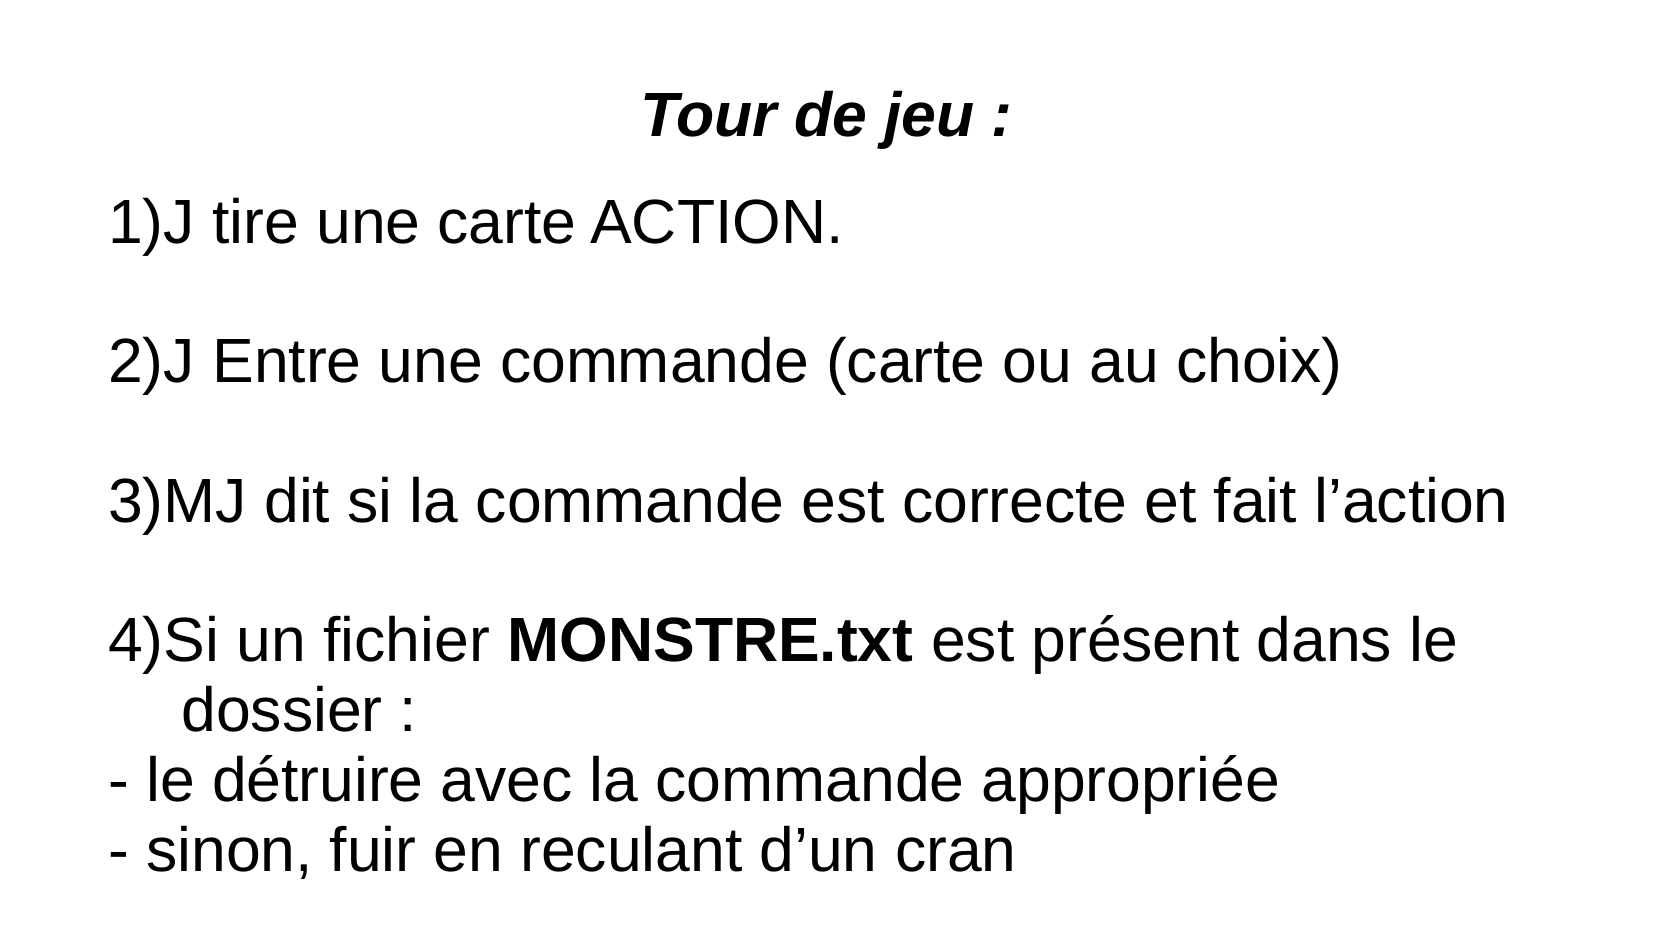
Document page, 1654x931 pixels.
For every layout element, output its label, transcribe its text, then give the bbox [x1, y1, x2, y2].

title Tour de jeu : [82, 37, 1571, 193]
subtitle J tire une carte ACTION. J Entre une commande (carte ou au choix) MJ dit si la commande est correcte et fait l’action Si un fichier MONSTRE.txt est présent dans le dossier : - le détruire avec la commande appropriée - sinon, fuir en reculant d’un cran [70, 47, 1560, 931]
